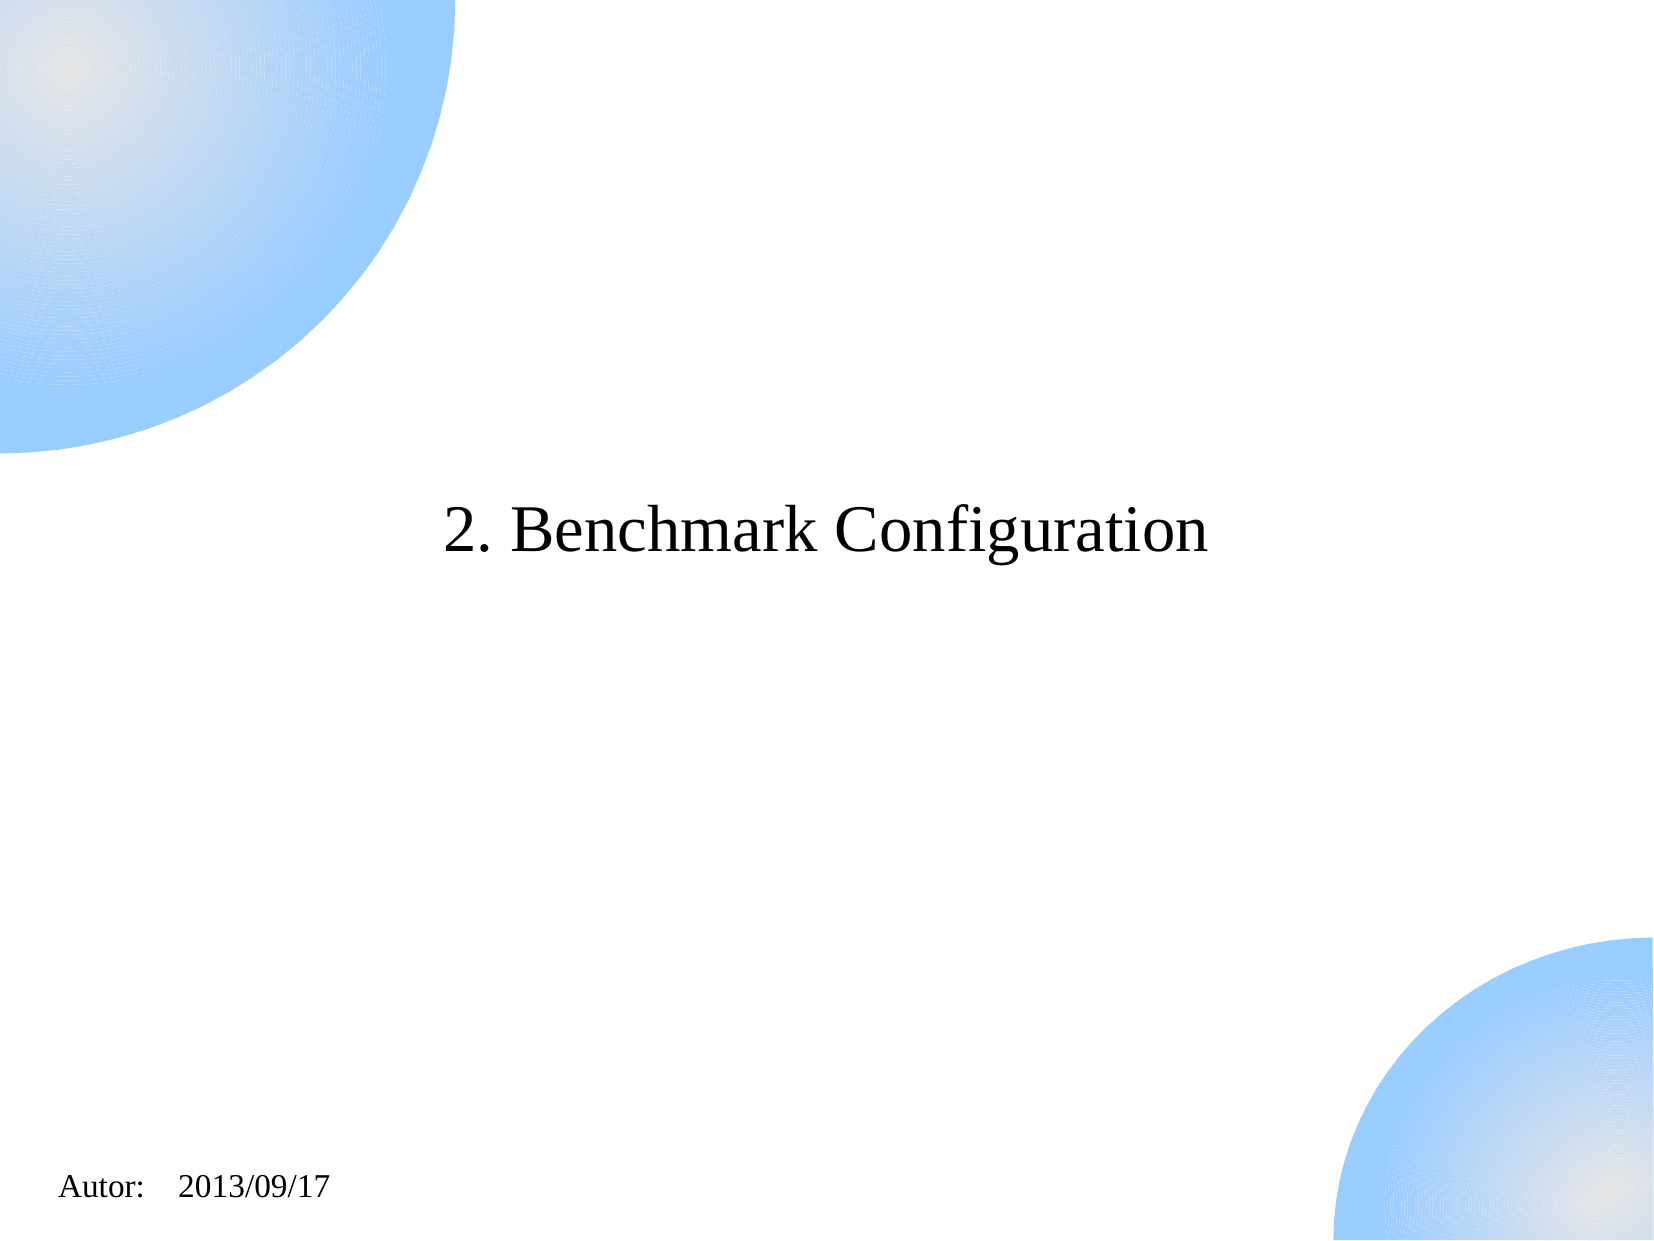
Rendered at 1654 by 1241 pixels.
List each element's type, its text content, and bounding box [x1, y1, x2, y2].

subtitle 2. Benchmark Configuration [82, 49, 1571, 1010]
